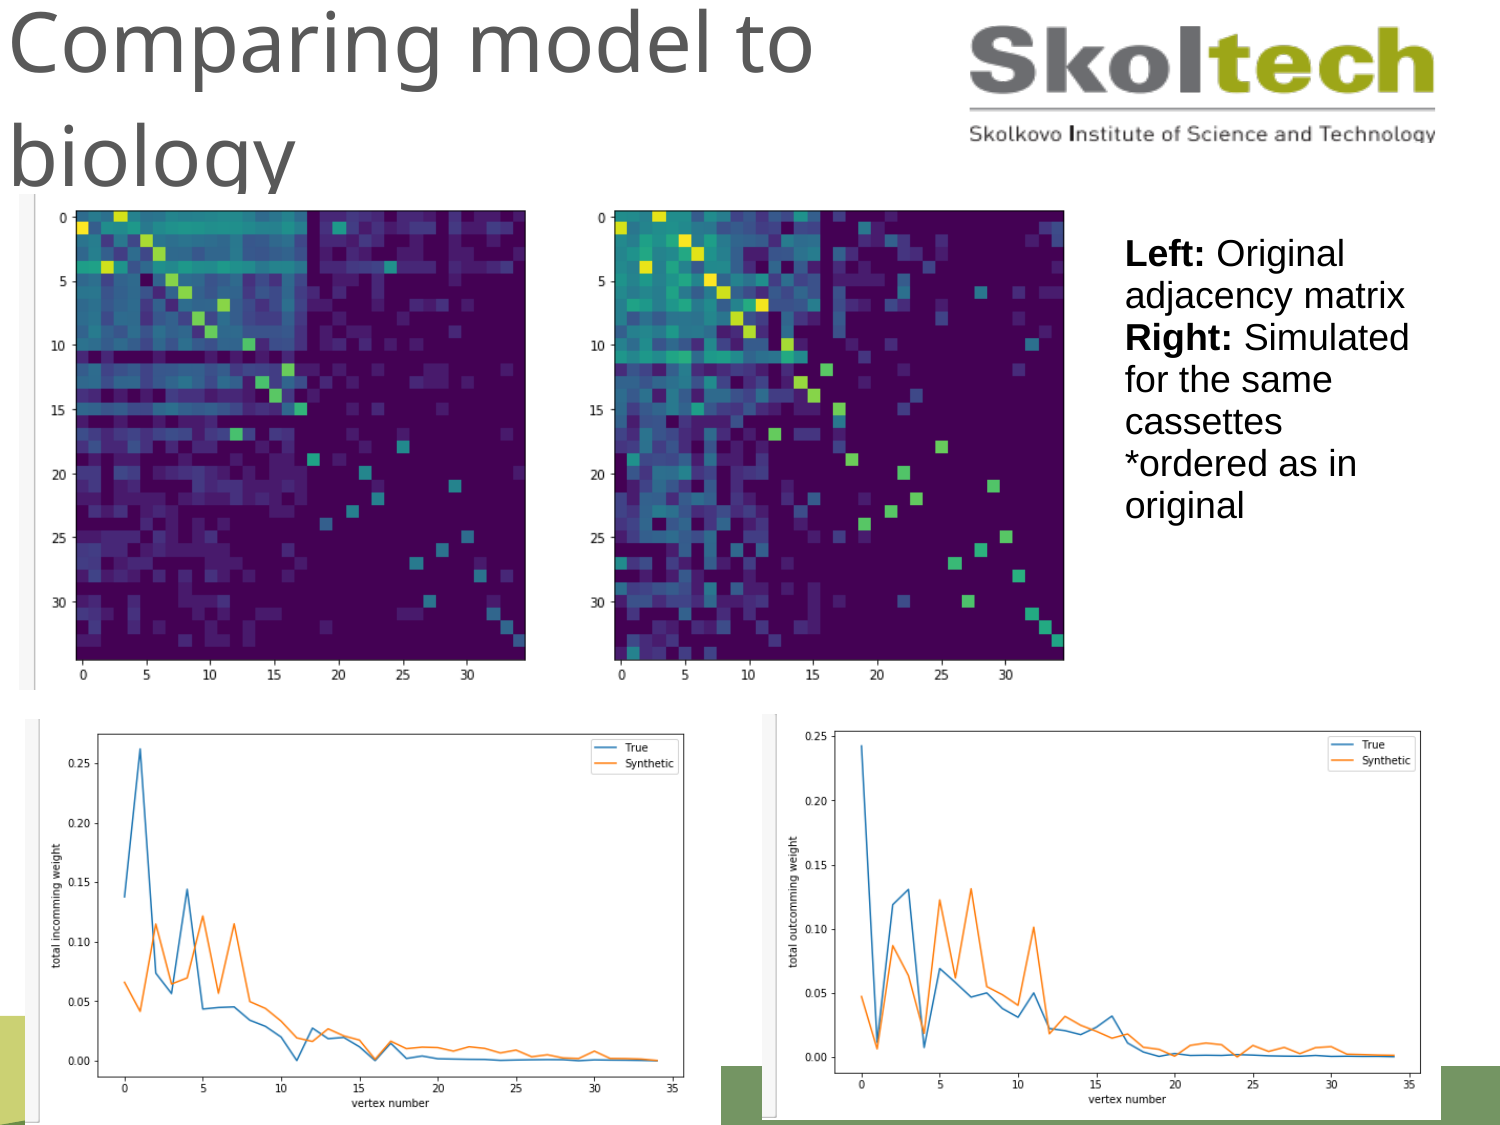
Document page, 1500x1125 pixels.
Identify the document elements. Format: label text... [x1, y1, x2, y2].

picture [19, 194, 1096, 690]
picture [25, 719, 721, 1125]
text_box Left: Original adjacency matrix Right: Simulated for the same cassettes *ordered as in original [1110, 224, 1441, 534]
text_box Comparing model to biology [7, 0, 841, 195]
picture [762, 714, 1441, 1120]
